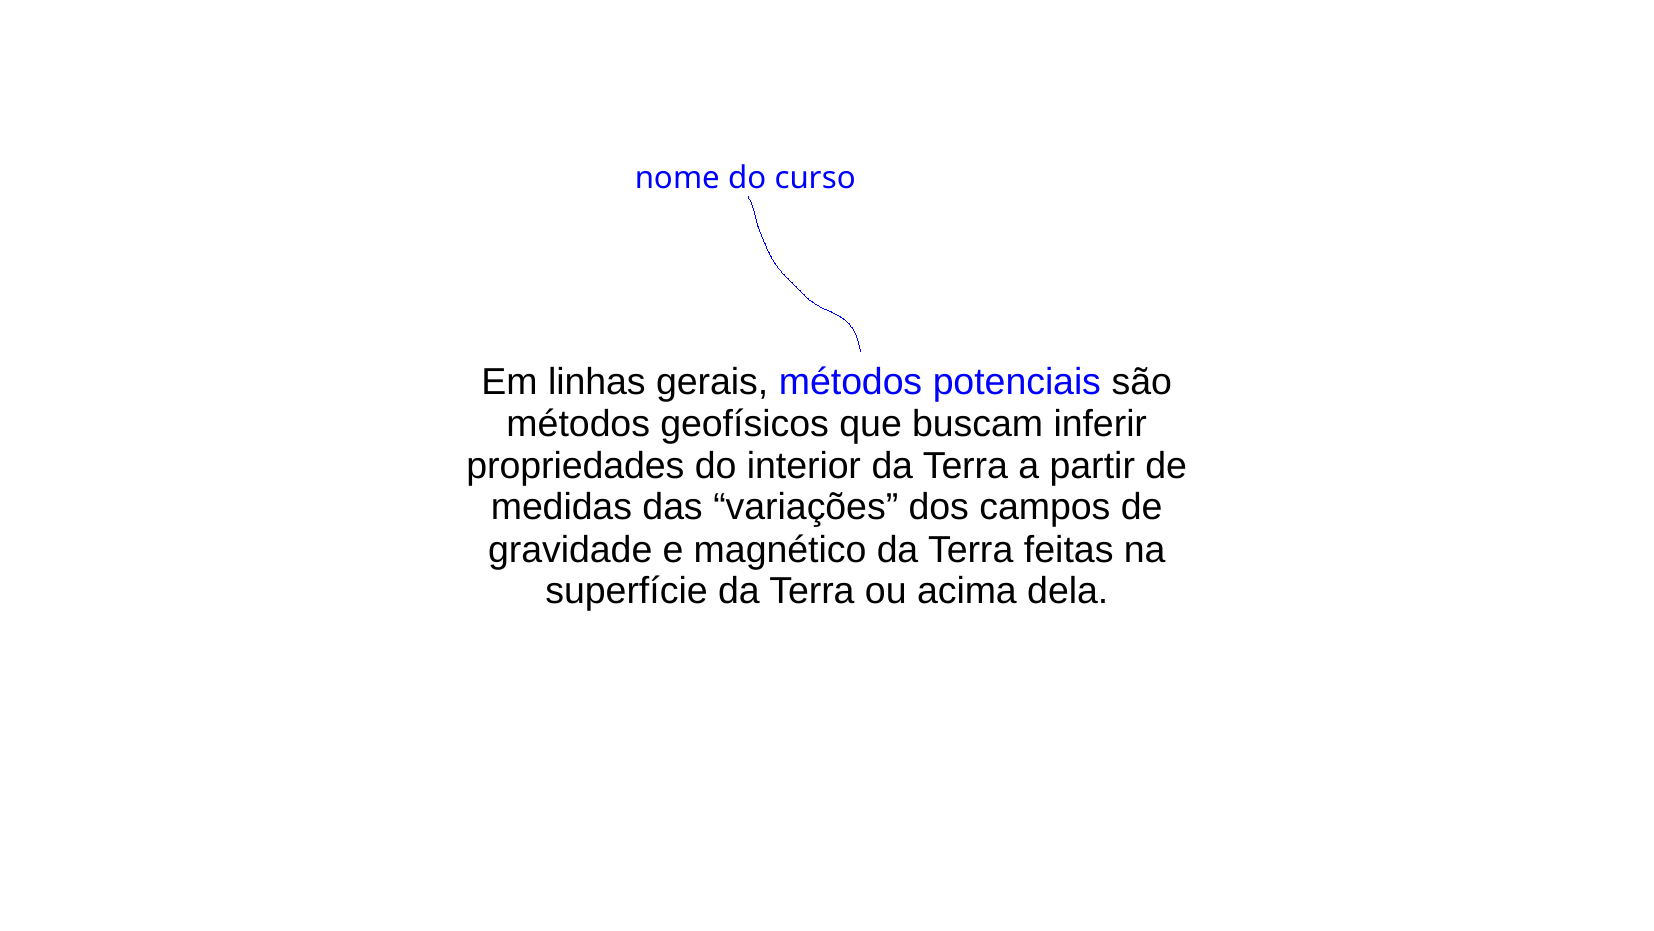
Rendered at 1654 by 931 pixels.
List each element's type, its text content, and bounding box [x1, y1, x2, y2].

text_box Em linhas gerais, métodos potenciais são métodos geofísicos que buscam inferir propriedades do interior da Terra a partir de medidas das “variações” dos campos de gravidade e magnético da Terra feitas na superfície da Terra ou acima dela. [398, 352, 1255, 620]
text_box nome do curso [620, 147, 863, 197]
